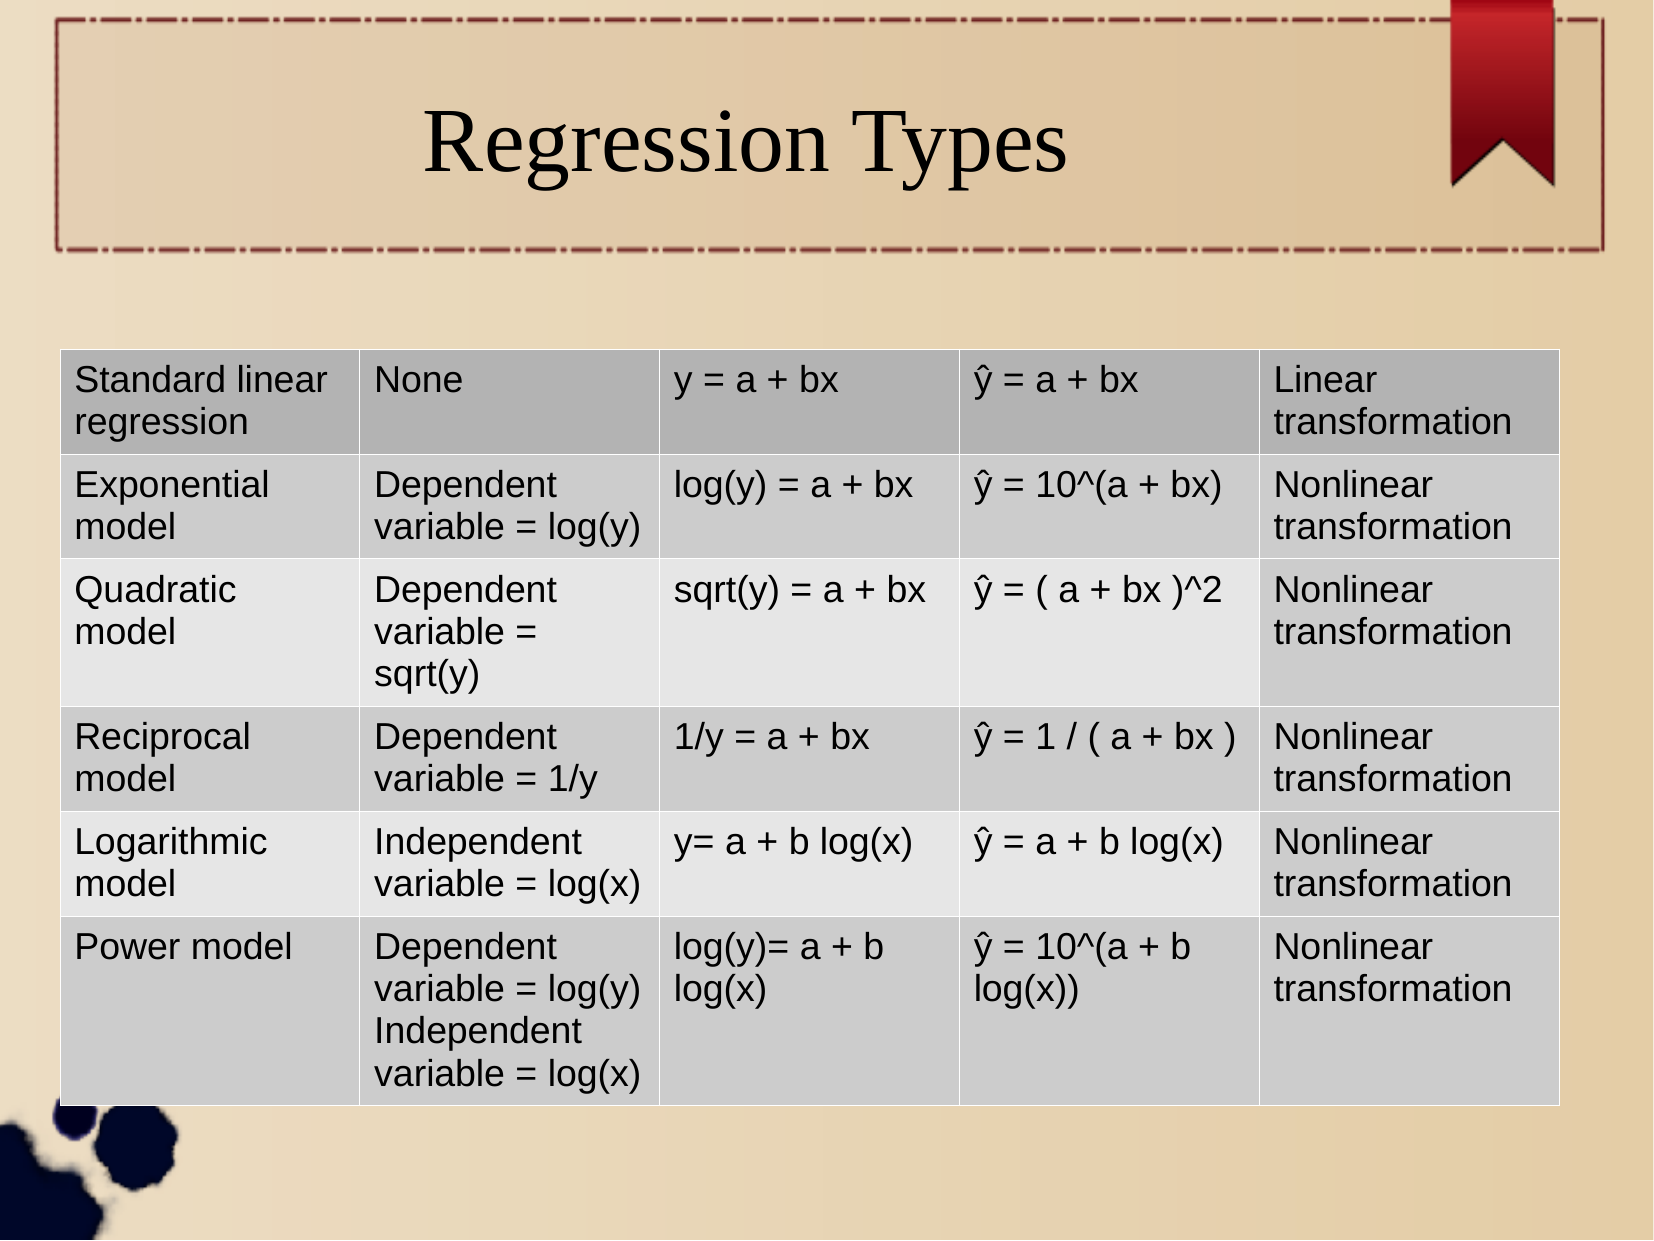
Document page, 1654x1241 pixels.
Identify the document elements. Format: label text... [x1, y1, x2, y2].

table_cell Exponential model [61, 455, 359, 558]
table_cell Nonlinear transformation [1260, 559, 1559, 706]
table_cell Reciprocal model [61, 707, 359, 811]
table_cell Nonlinear transformation [1260, 707, 1559, 811]
table_cell ŷ = a + b log(x) [960, 812, 1259, 916]
table_cell Independent variable = log(x) [360, 812, 659, 916]
table_cell ŷ = 10^(a + b log(x)) [960, 917, 1259, 1105]
table_cell y= a + b log(x) [660, 812, 959, 916]
table_cell Dependent variable = log(y) Independent variable = log(x) [360, 917, 659, 1105]
table_cell log(y)= a + b log(x) [660, 917, 959, 1105]
table_cell ŷ = ( a + bx )^2 [960, 559, 1259, 706]
table_cell Logarithmic model [61, 812, 359, 916]
table_cell 1/y = a + bx [660, 707, 959, 811]
table_cell ŷ = 1 / ( a + bx ) [960, 707, 1259, 811]
table_cell log(y) = a + bx [660, 455, 959, 558]
table_header None [360, 350, 659, 454]
table_cell Nonlinear transformation [1260, 812, 1559, 916]
picture [0, 0, 1654, 1240]
table_cell Dependent variable = sqrt(y) [360, 559, 659, 706]
table_cell Quadratic model [61, 559, 359, 706]
table_cell Nonlinear transformation [1260, 917, 1559, 1105]
table_header y = a + bx [660, 350, 959, 454]
table_header ŷ = a + bx [960, 350, 1259, 454]
table_cell Dependent variable = 1/y [360, 707, 659, 811]
table_header Linear transformation [1260, 350, 1559, 454]
table_cell Nonlinear transformation [1260, 455, 1559, 558]
table_cell ŷ = 10^(a + bx) [960, 455, 1259, 558]
table_cell Power model [61, 917, 359, 1105]
table_cell Dependent variable = log(y) [360, 455, 659, 558]
table_header Standard linear regression [61, 350, 359, 454]
table_cell sqrt(y) = a + bx [660, 559, 959, 706]
title Regression Types [82, 47, 1412, 229]
